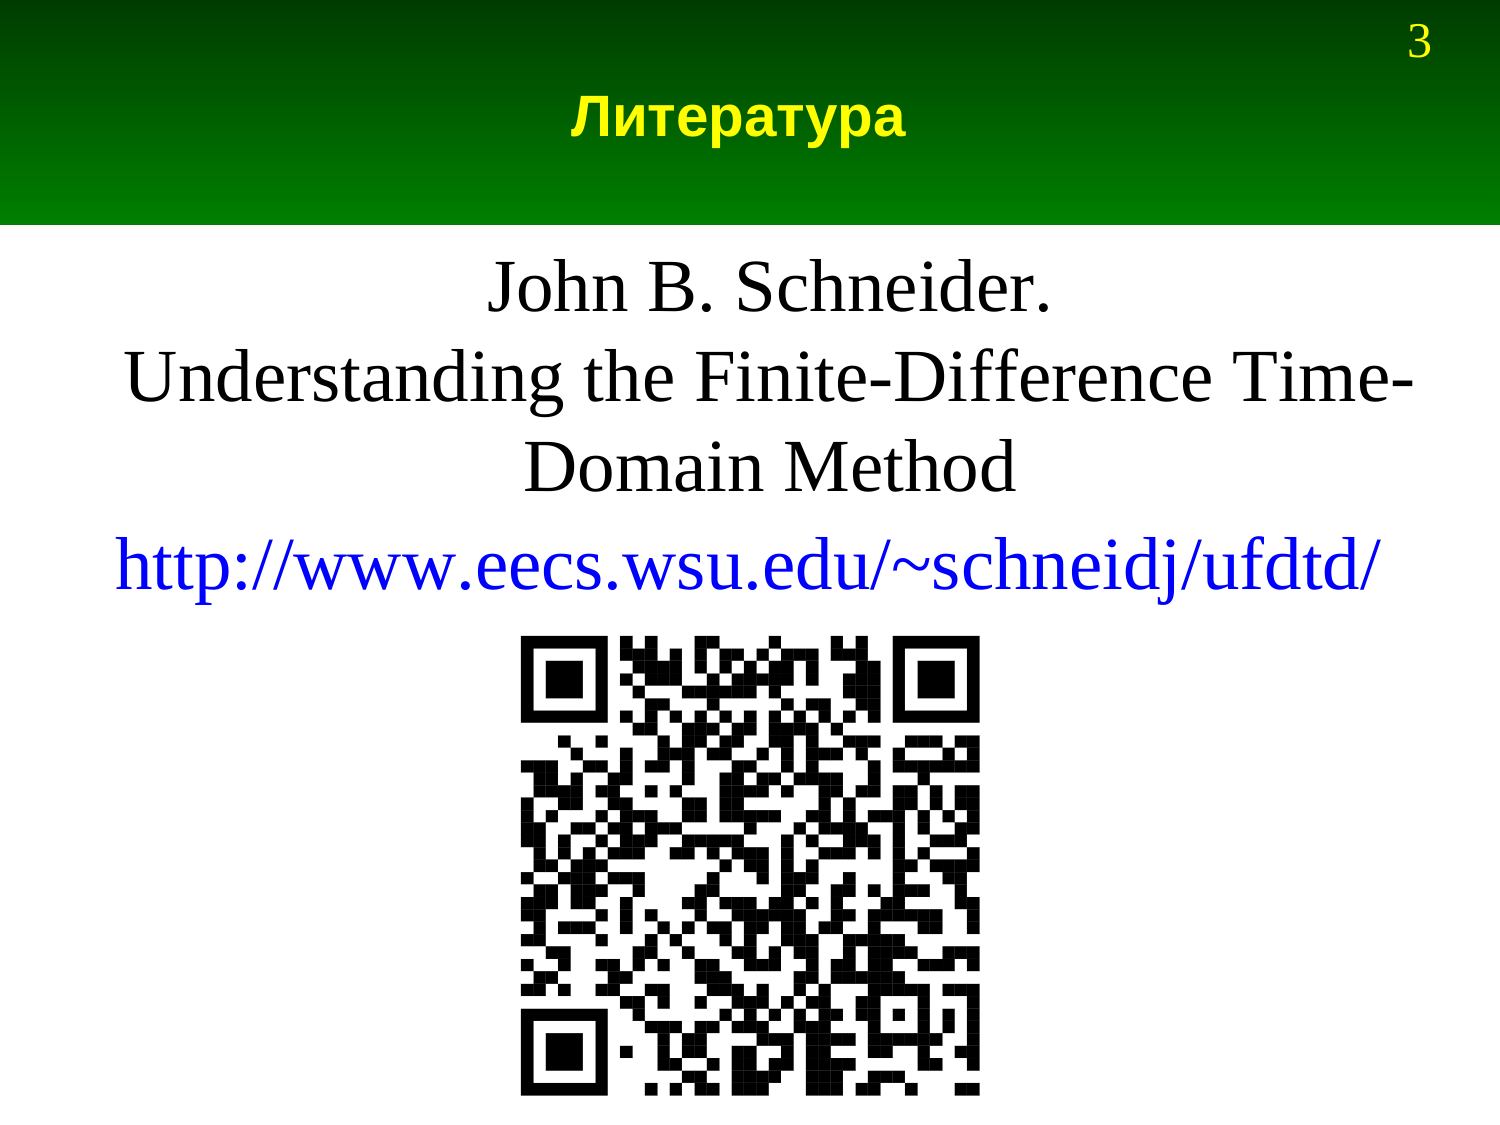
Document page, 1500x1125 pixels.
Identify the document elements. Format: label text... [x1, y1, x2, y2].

title Литература [88, 18, 1389, 207]
text_box http://www.eecs.wsu.edu/~schneidj/ufdtd/ [100, 507, 1400, 612]
text_box John B. Schneider. Understanding the Finite-Difference Time-Domain Method [79, 228, 1462, 604]
picture [496, 611, 1004, 1120]
